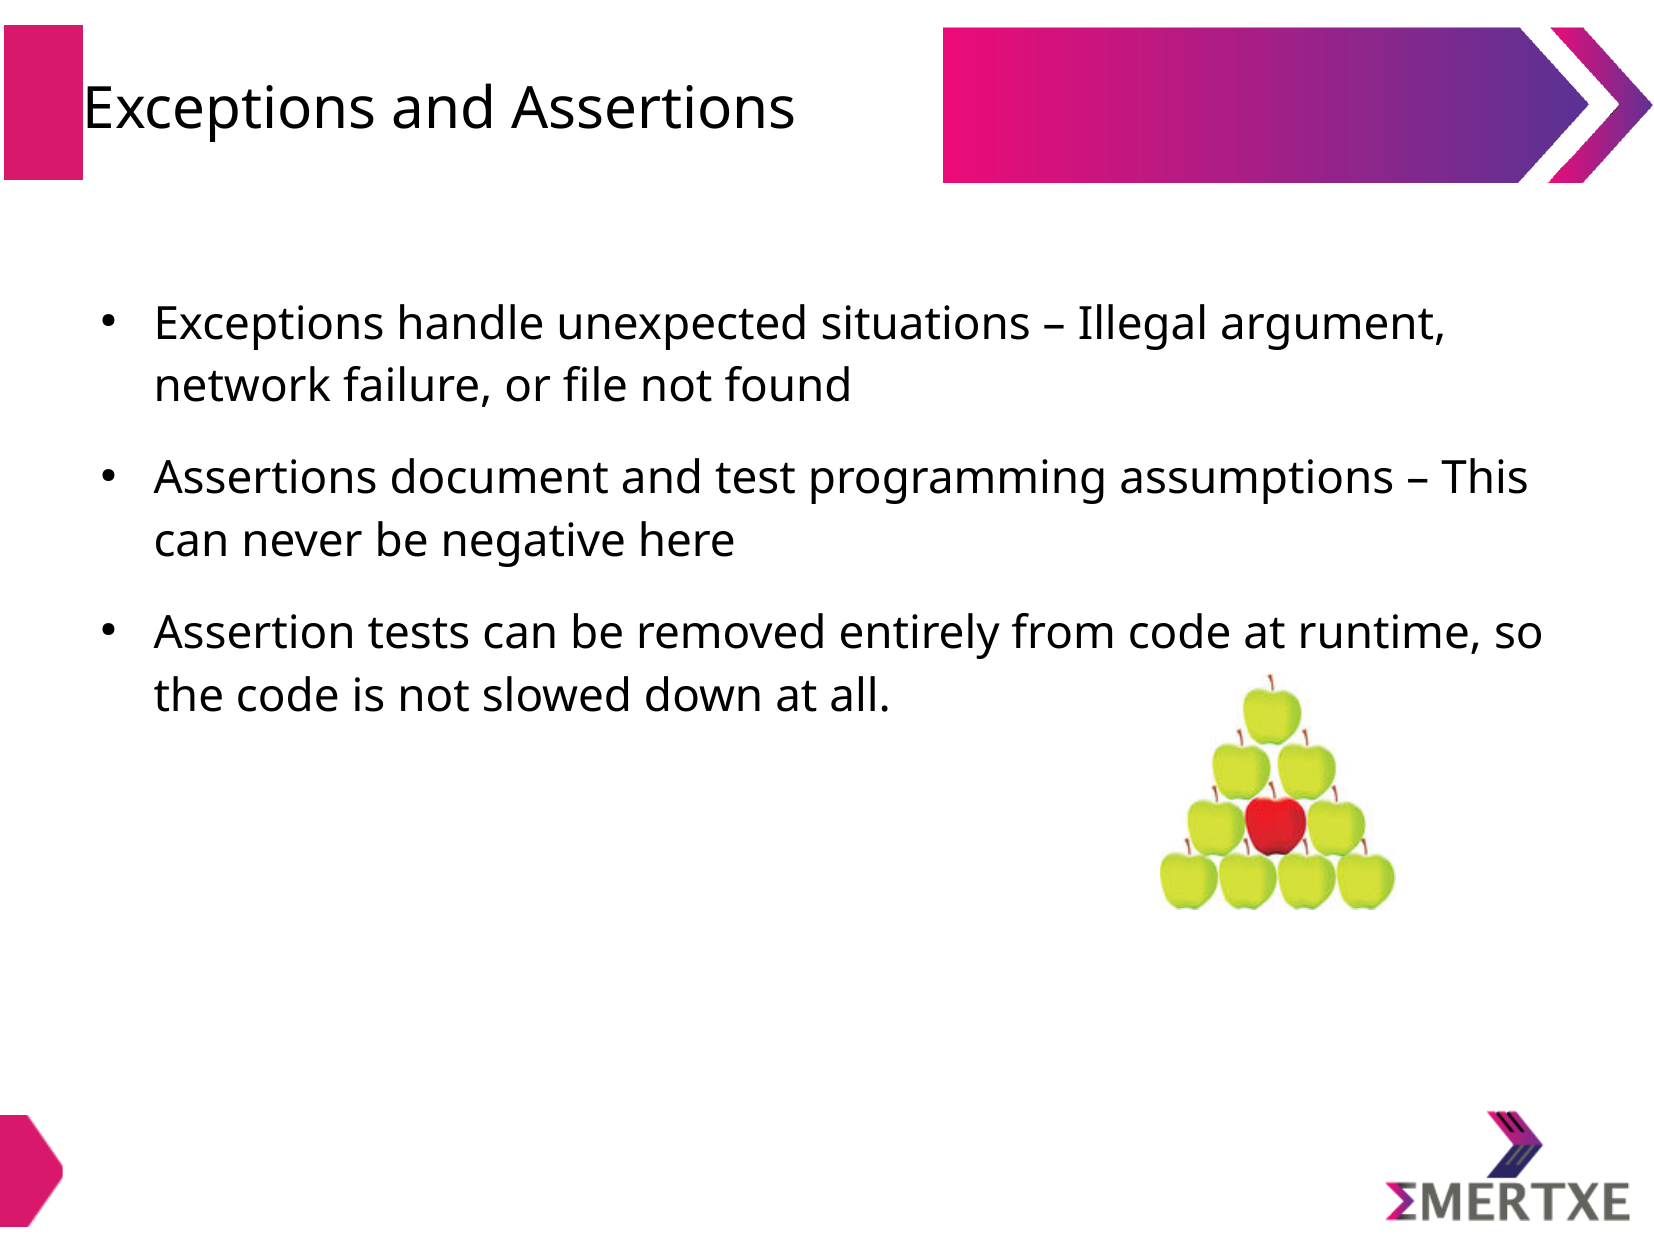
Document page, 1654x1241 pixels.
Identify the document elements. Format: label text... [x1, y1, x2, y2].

picture [1160, 674, 1396, 910]
picture [1385, 1107, 1631, 1221]
list Exceptions handle unexpected situations – Illegal argument, network failure, or file not found Assertions document and test programming assumptions – This can never be negative here Assertion tests can be removed entirely from code at runtime, so the code is not slowed down at all. [82, 290, 1571, 1010]
picture [1571, 27, 1653, 183]
title Exceptions and Assertions [82, 2, 1571, 210]
